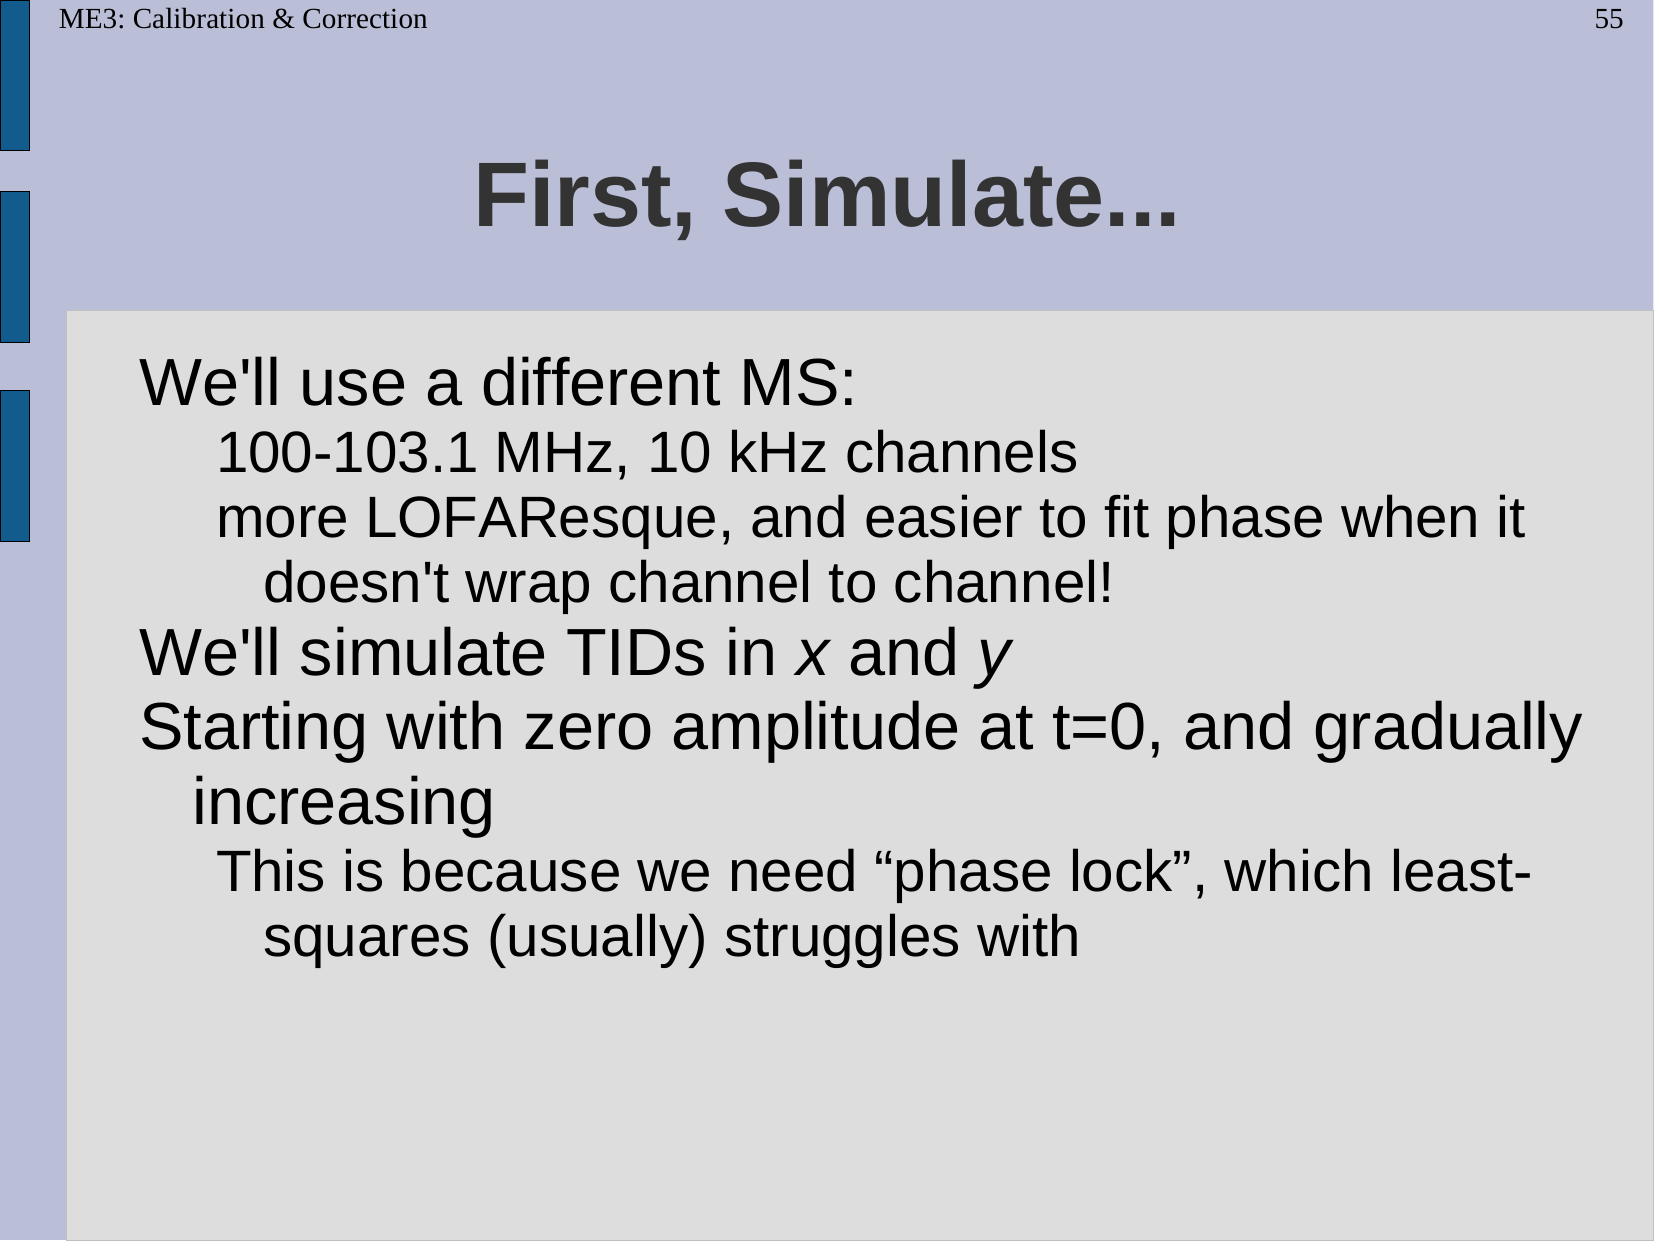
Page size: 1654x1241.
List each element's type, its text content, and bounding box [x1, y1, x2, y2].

list We'll use a different MS: 100-103.1 MHz, 10 kHz channels more LOFAResque, and easier to fit phase when it doesn't wrap channel to channel! We'll simulate TIDs in x and y Starting with zero amplitude at t=0, and gradually increasing This is because we need “phase lock”, which least-squares (usually) struggles with [121, 344, 1625, 1112]
title First, Simulate... [121, 98, 1534, 291]
